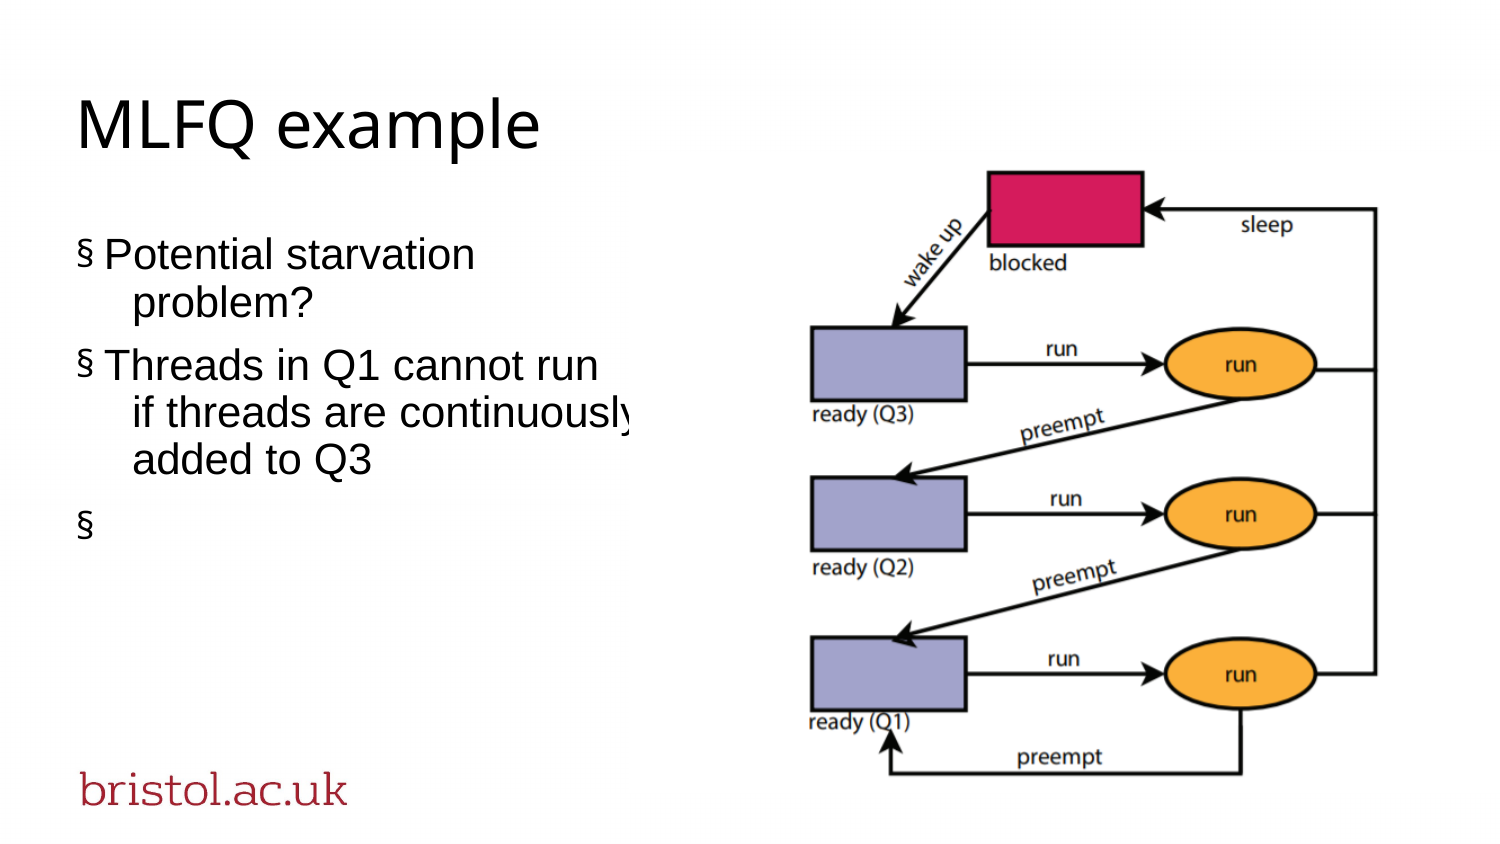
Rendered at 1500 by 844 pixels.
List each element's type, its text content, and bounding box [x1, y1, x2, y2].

list Potential starvation problem? Threads in Q1 cannot run if threads are continuously added to Q3 [60, 224, 629, 699]
picture [629, 152, 1500, 793]
title MLFQ example [60, 44, 1440, 209]
